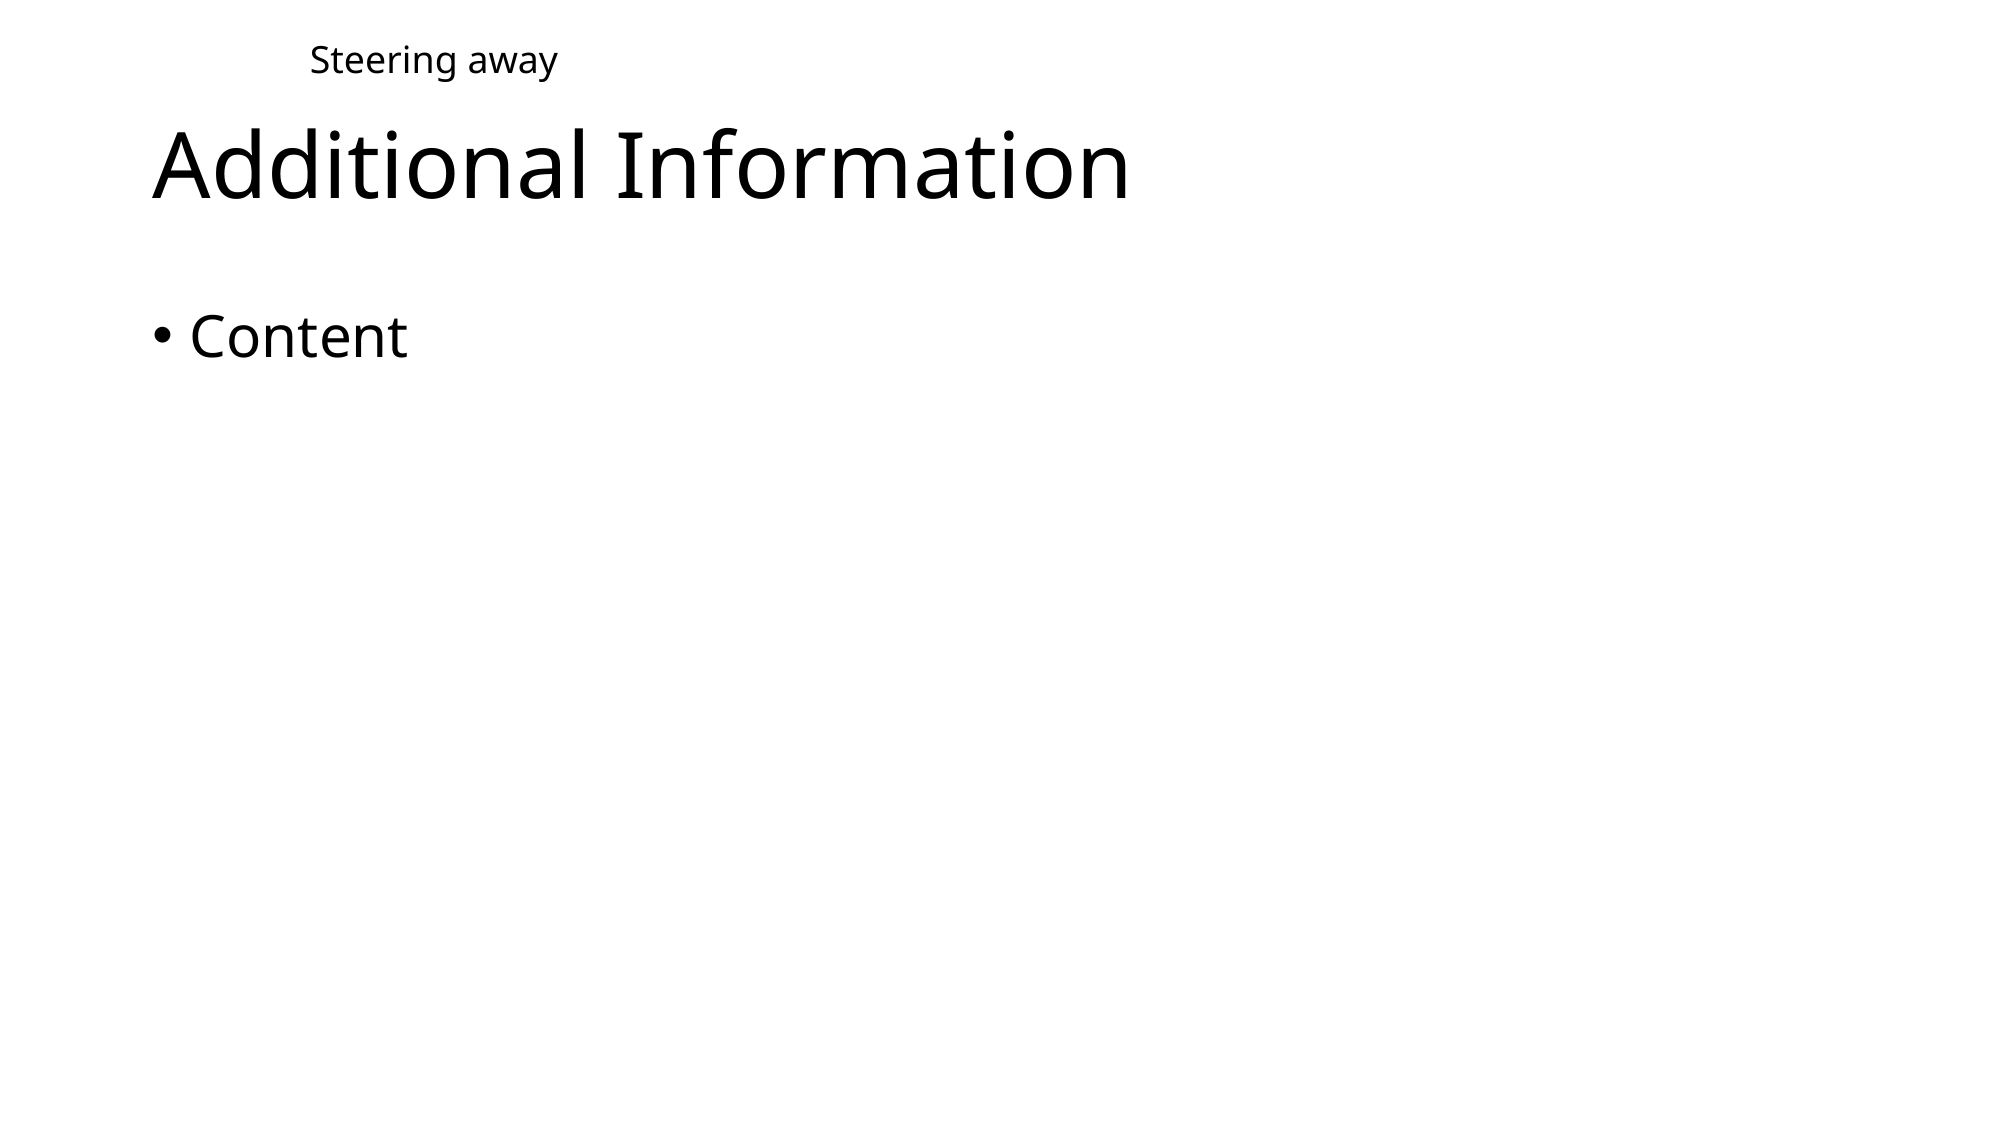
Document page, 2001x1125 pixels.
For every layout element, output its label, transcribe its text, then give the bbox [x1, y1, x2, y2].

title Additional Information [137, 59, 1863, 278]
list Content [137, 299, 1863, 1014]
text_box Steering away [295, 25, 550, 81]
